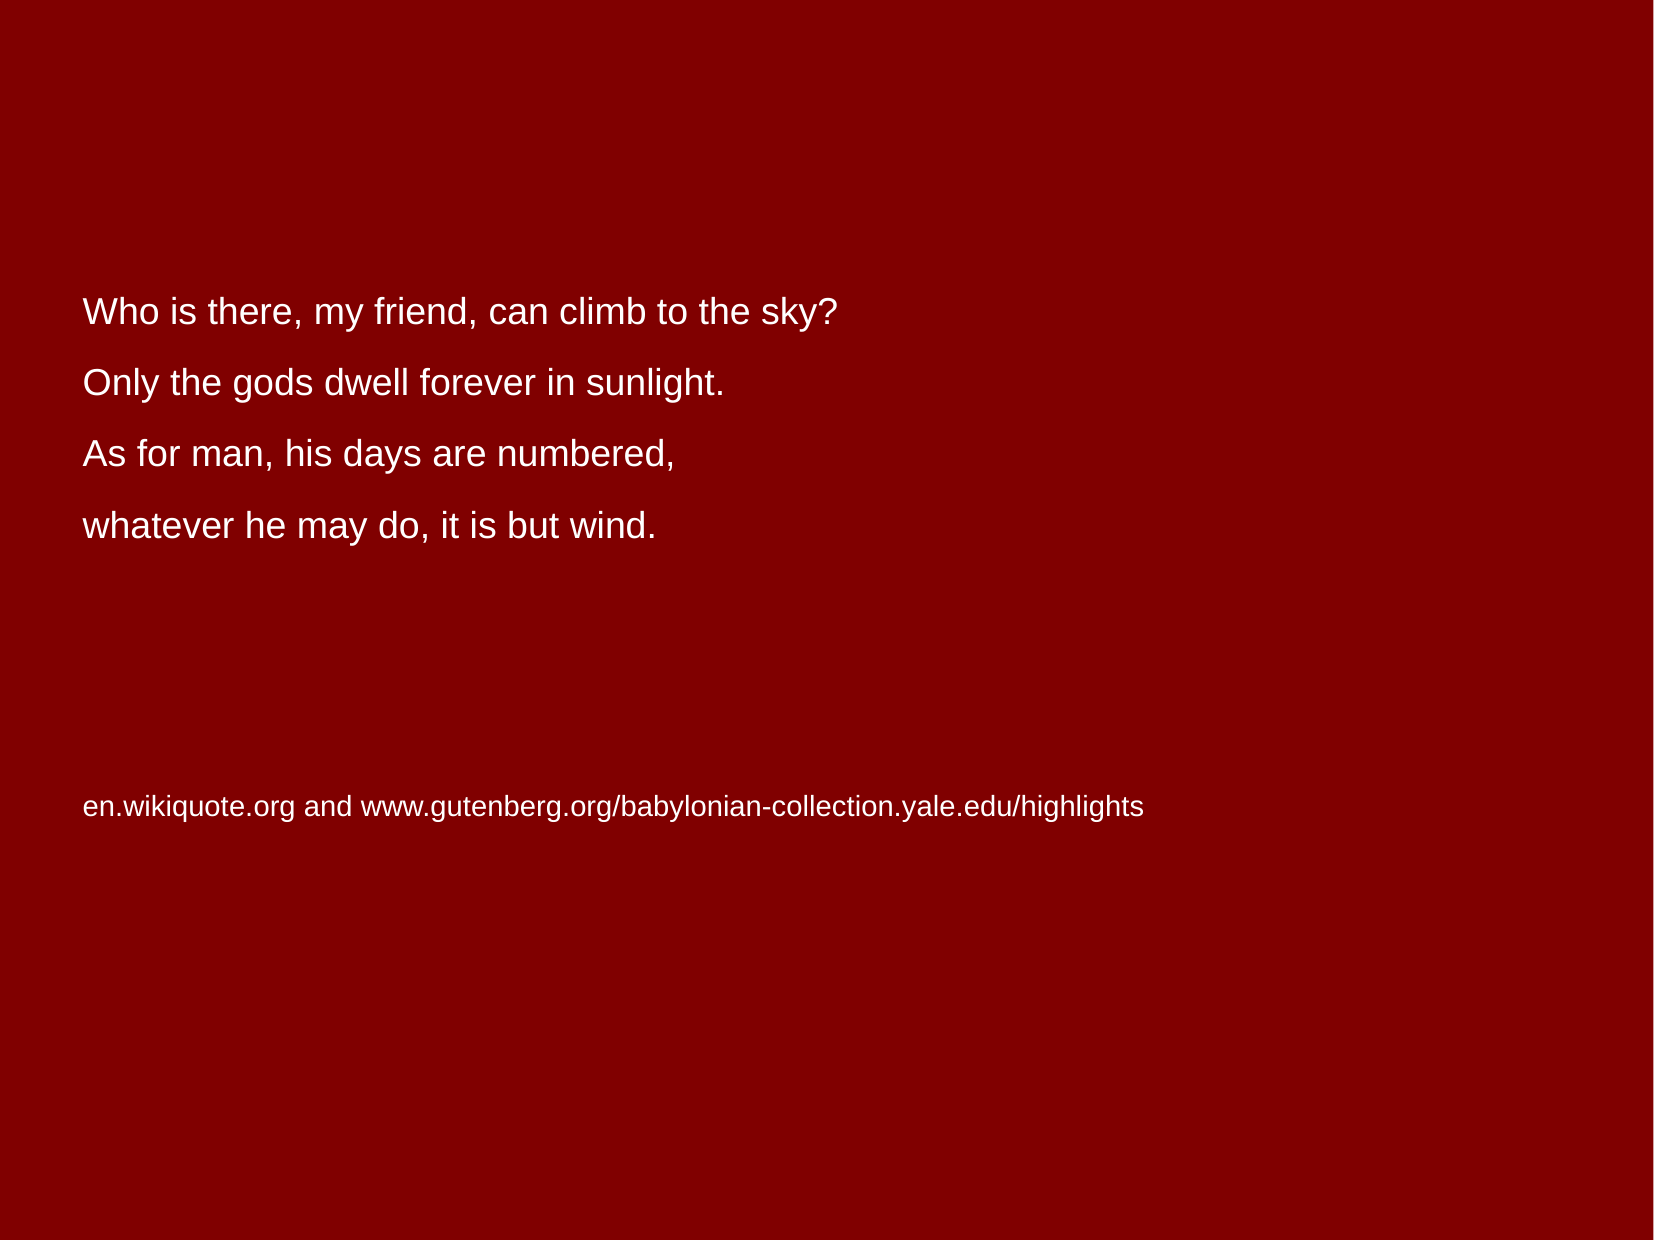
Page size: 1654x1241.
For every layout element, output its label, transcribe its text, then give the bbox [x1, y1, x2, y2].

list Who is there, my friend, can climb to the sky? Only the gods dwell forever in sunlight. As for man, his days are numbered, whatever he may do, it is but wind. en.wikiquote.org and www.gutenberg.org/babylonian-collection.yale.edu/highlights [82, 290, 1571, 1010]
